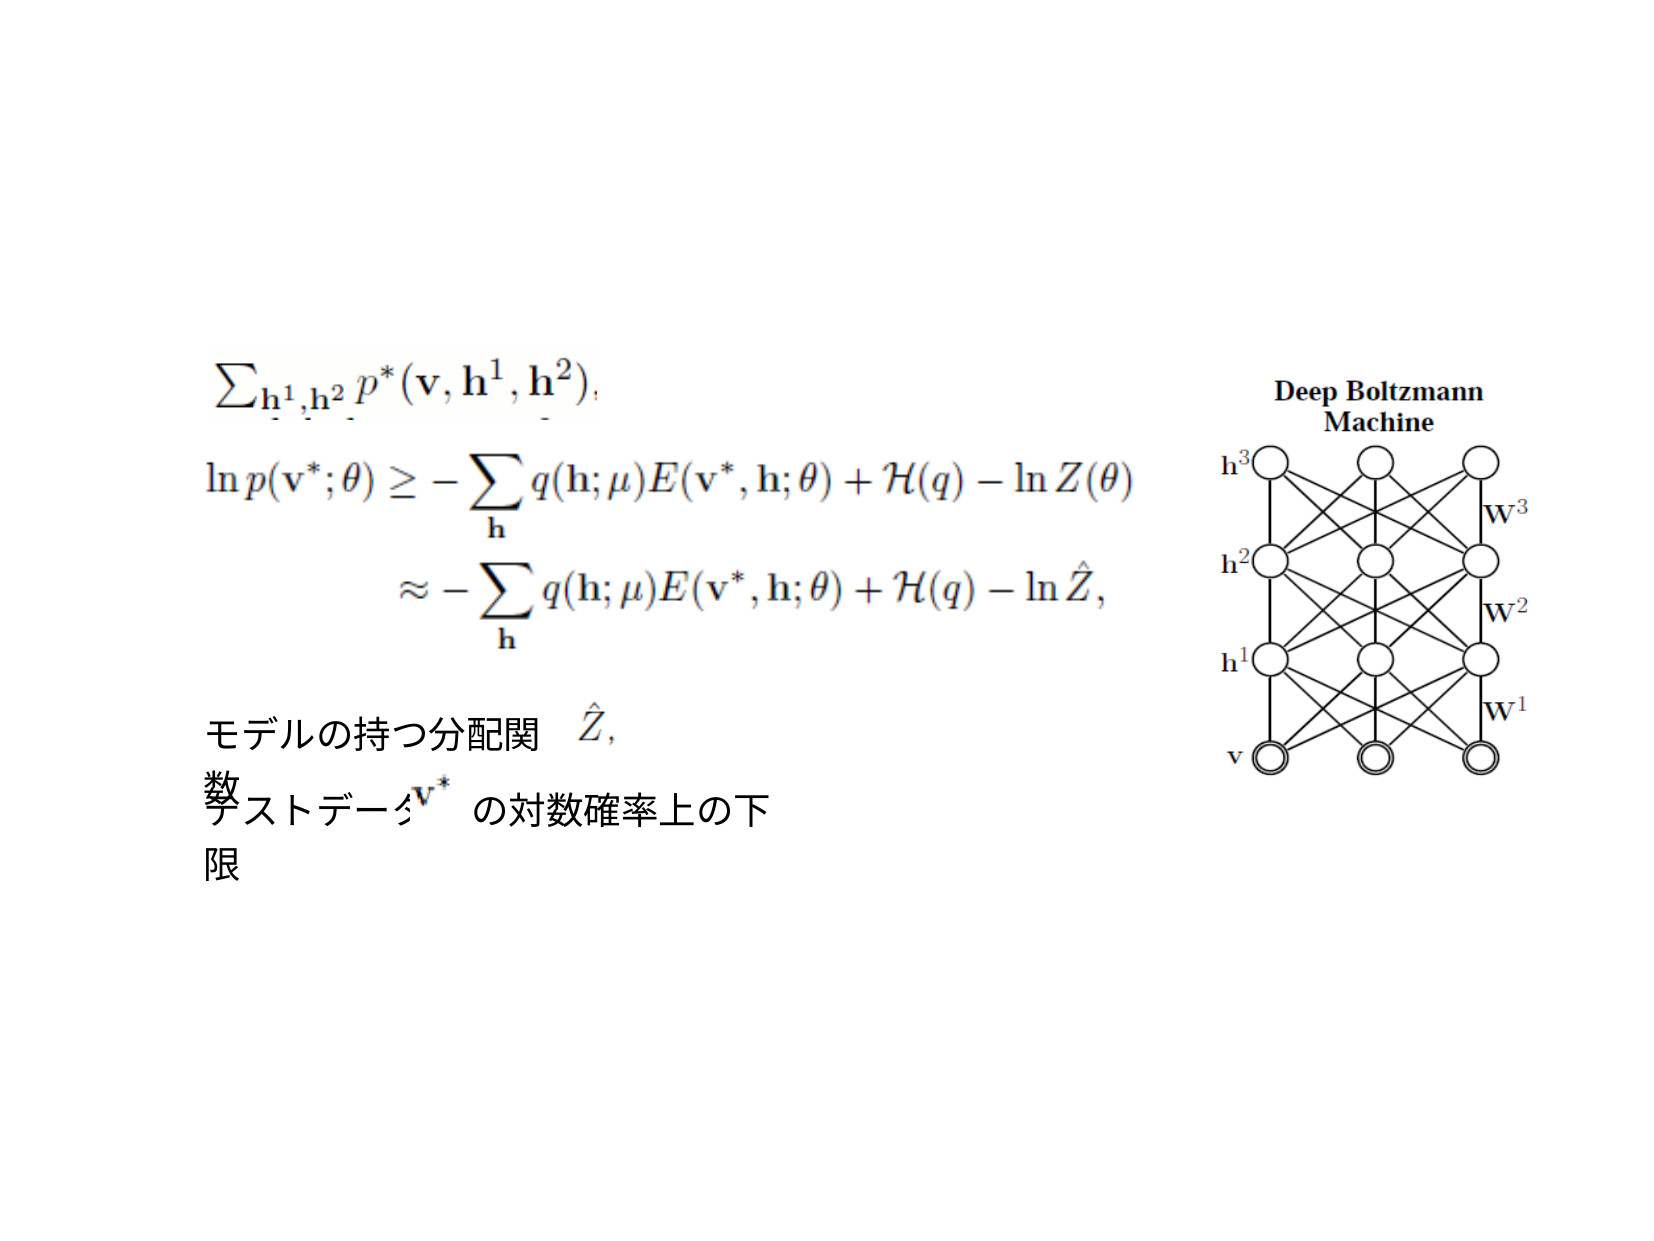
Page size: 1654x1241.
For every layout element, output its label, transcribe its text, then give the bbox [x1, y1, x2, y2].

picture [410, 768, 451, 827]
text_box テストデータ の対数確率上の下限 [451, 773, 810, 826]
picture [1216, 366, 1535, 780]
text_box モデルの持つ分配関数 [188, 697, 567, 750]
picture [567, 696, 616, 750]
picture [212, 348, 597, 420]
text_box テストデータ の対数確率上の下限 [188, 773, 410, 826]
picture [201, 442, 1152, 668]
